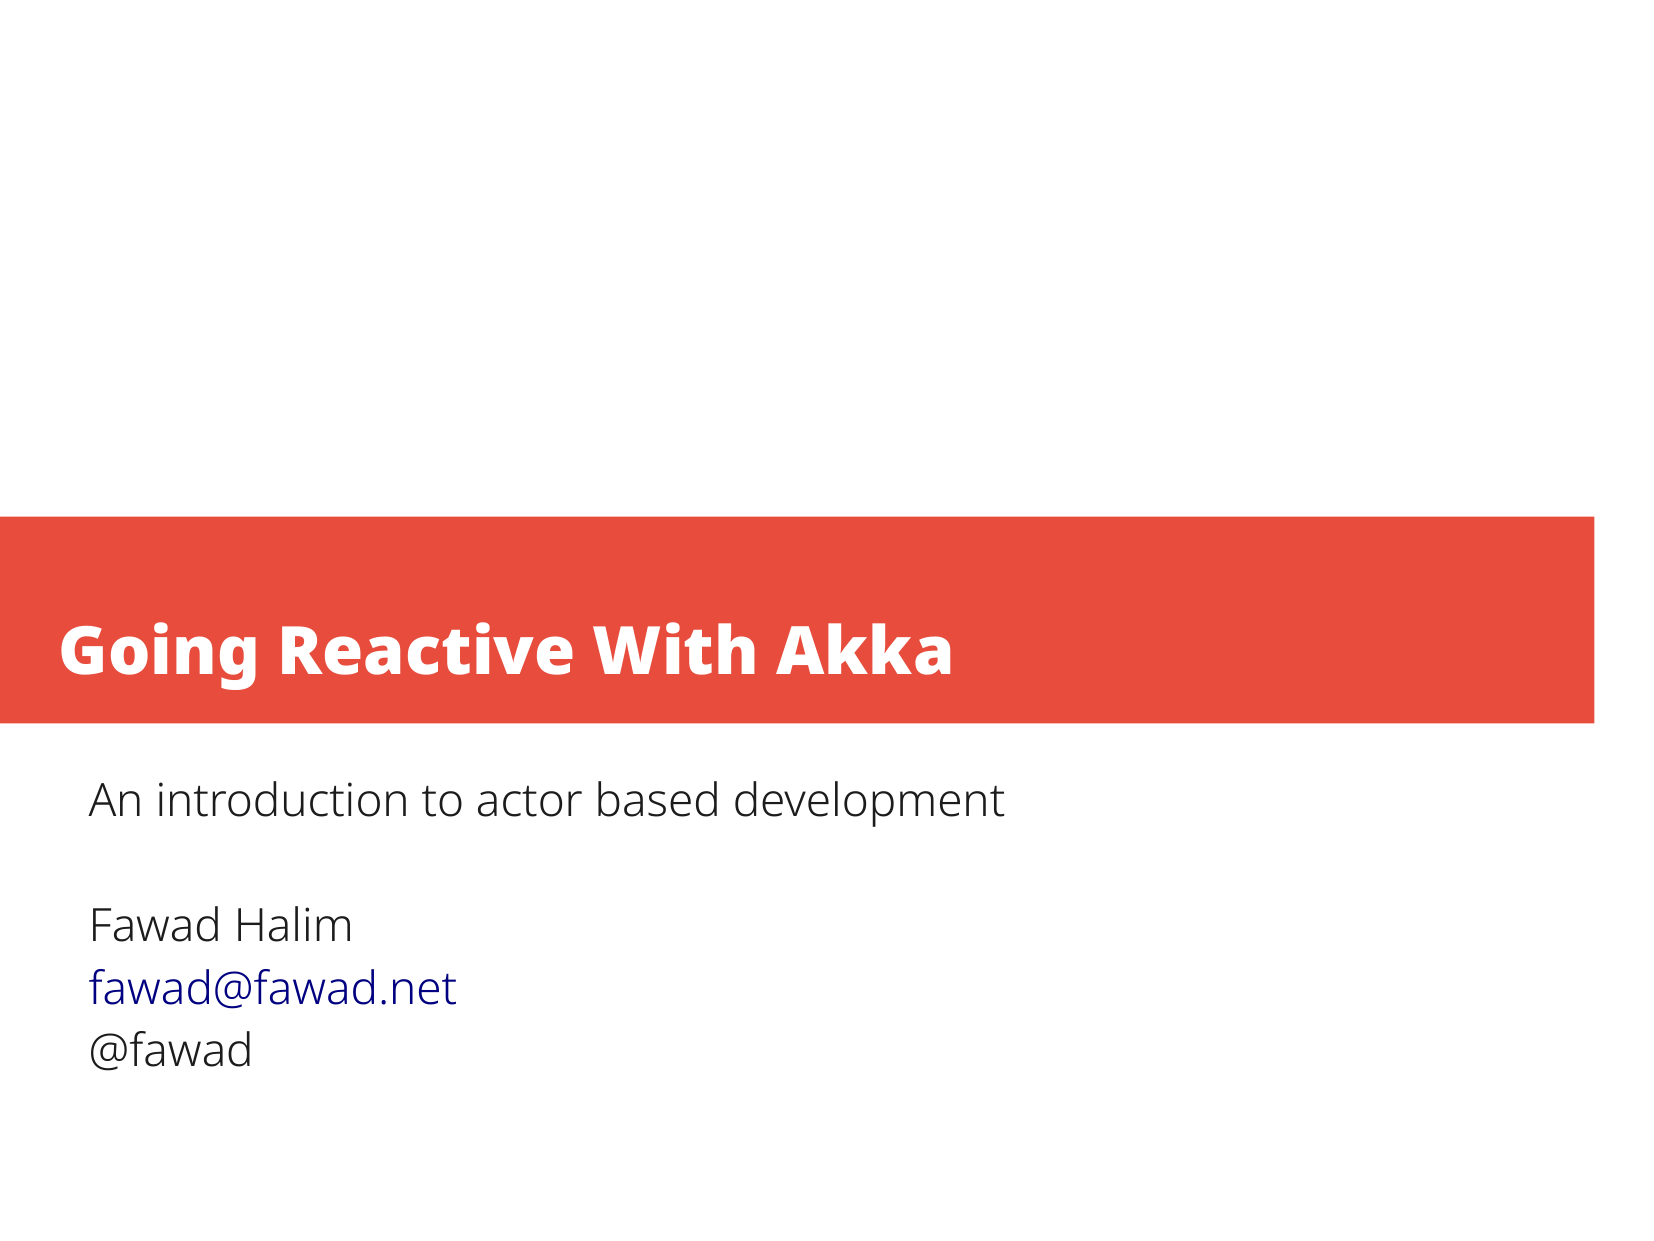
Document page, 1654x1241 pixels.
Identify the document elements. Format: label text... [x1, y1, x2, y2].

subtitle An introduction to actor based development Fawad Halim fawad@fawad.net @fawad [88, 767, 1595, 1182]
title Going Reactive With Akka [59, 546, 1595, 694]
